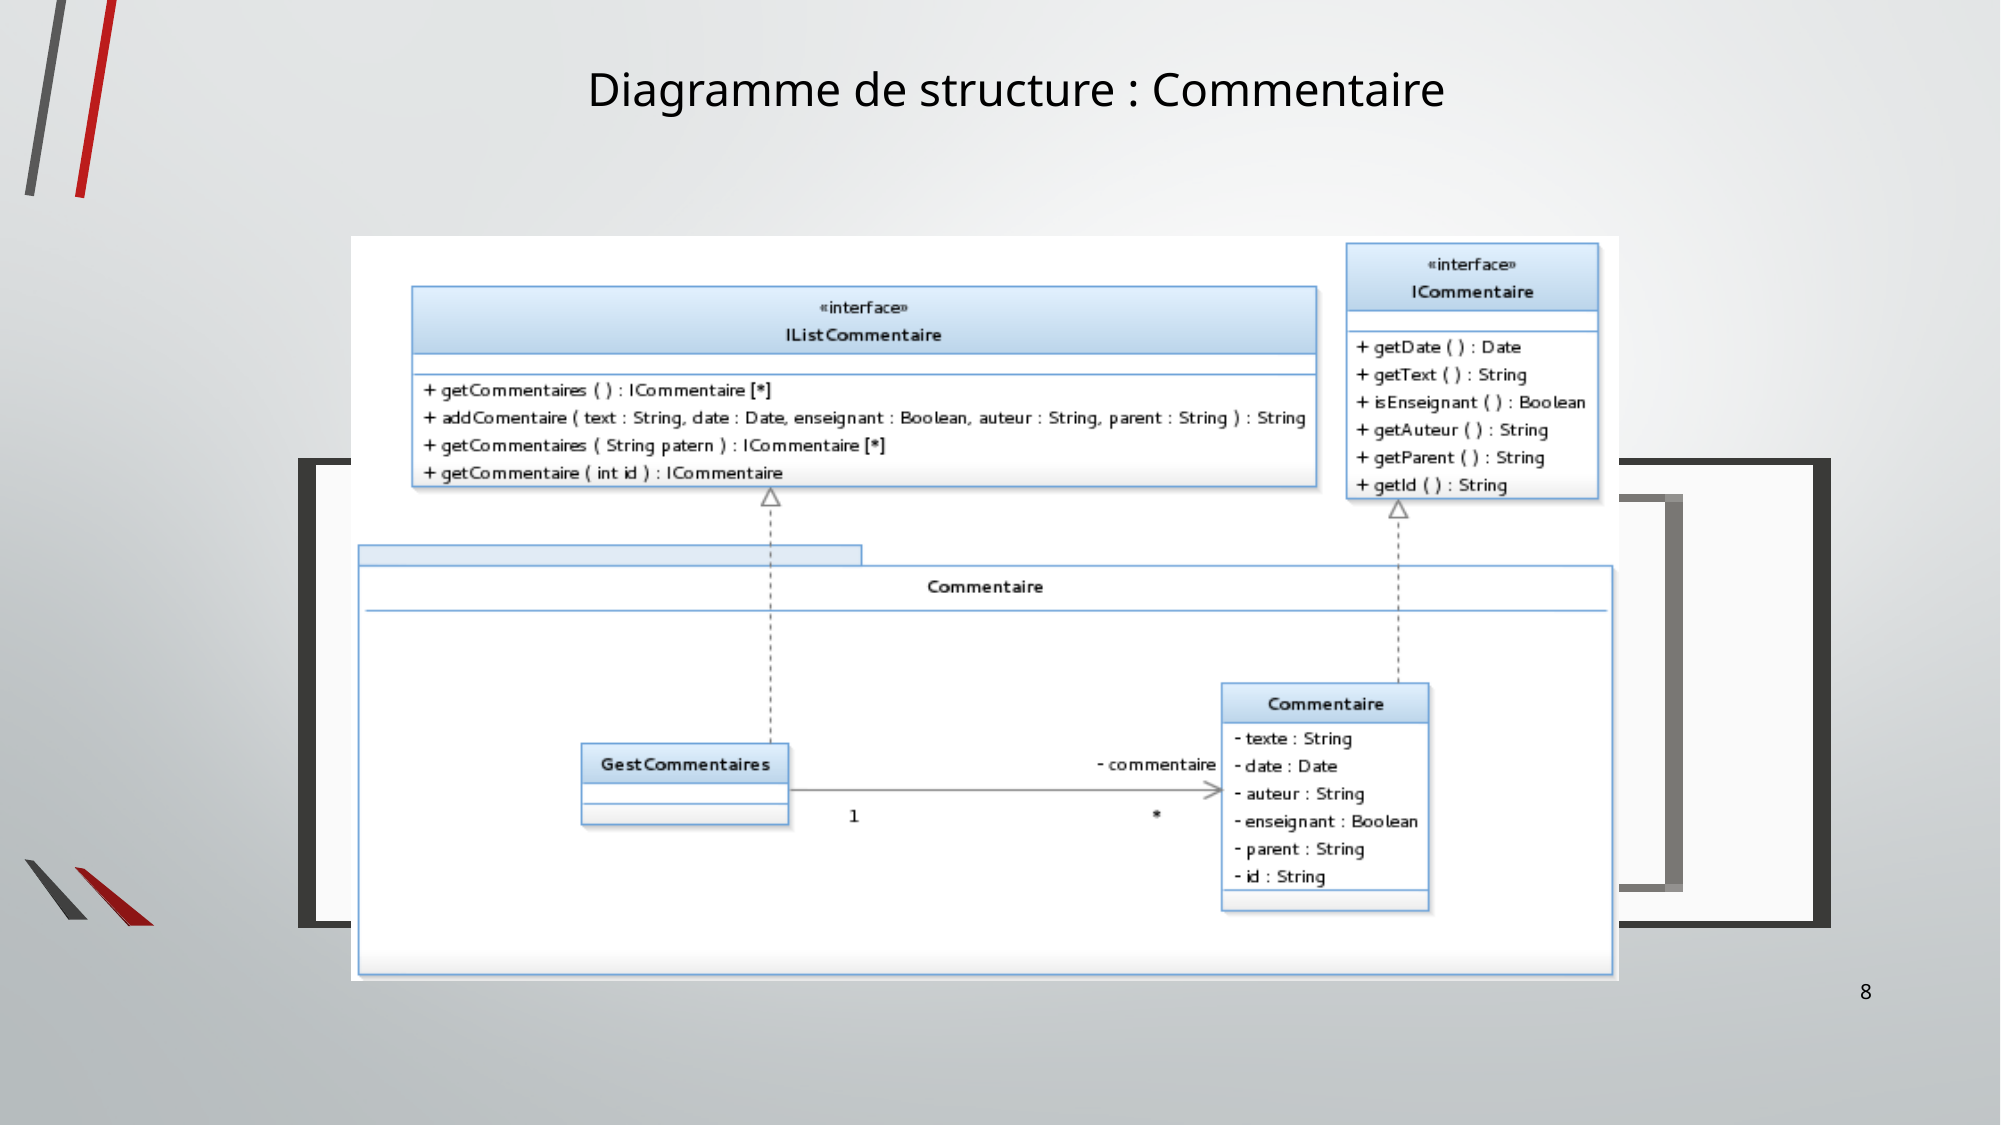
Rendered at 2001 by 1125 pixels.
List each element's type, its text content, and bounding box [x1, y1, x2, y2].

chart [243, 437, 351, 950]
picture [0, 0, 2001, 1125]
title Diagramme de structure : Commentaire [224, 35, 1809, 142]
chart [1619, 437, 1887, 950]
